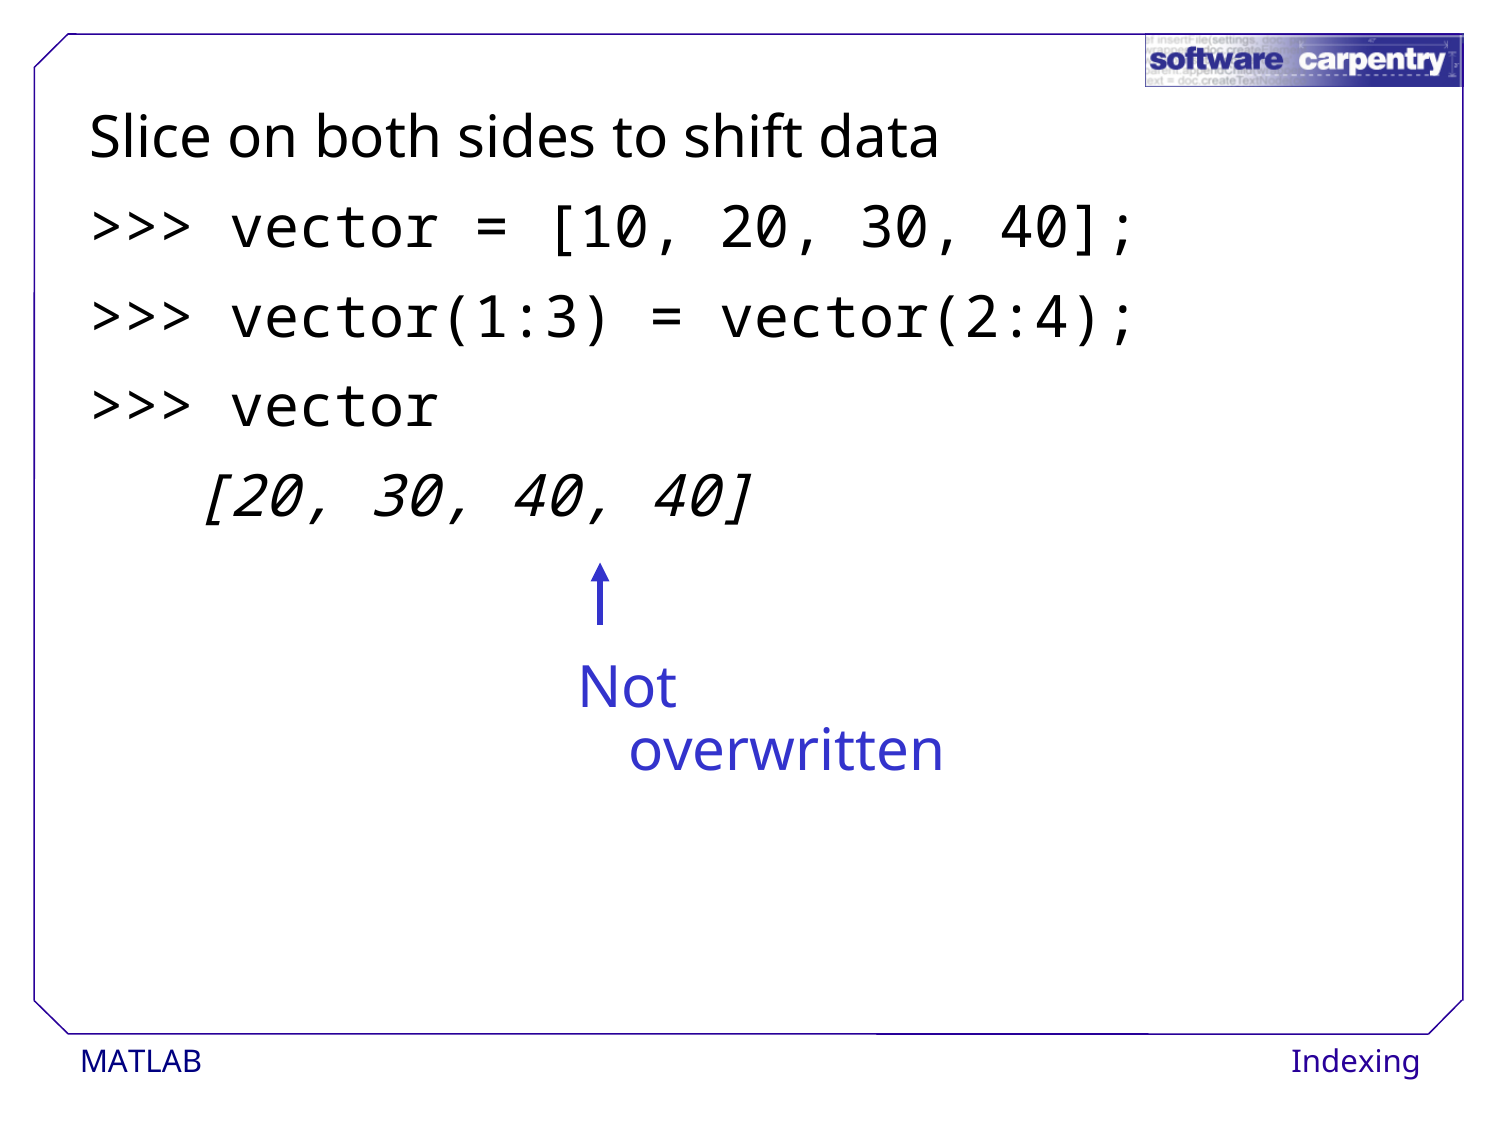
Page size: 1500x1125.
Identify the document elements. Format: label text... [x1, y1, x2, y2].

list Slice on both sides to shift data >>> vector = [10, 20, 30, 40]; >>> vector(1:3) = vector(2:4); >>> vector [20, 30, 40, 40] [75, 99, 1426, 1013]
text_box Not overwritten [562, 649, 1013, 750]
picture [1145, 33, 1464, 87]
